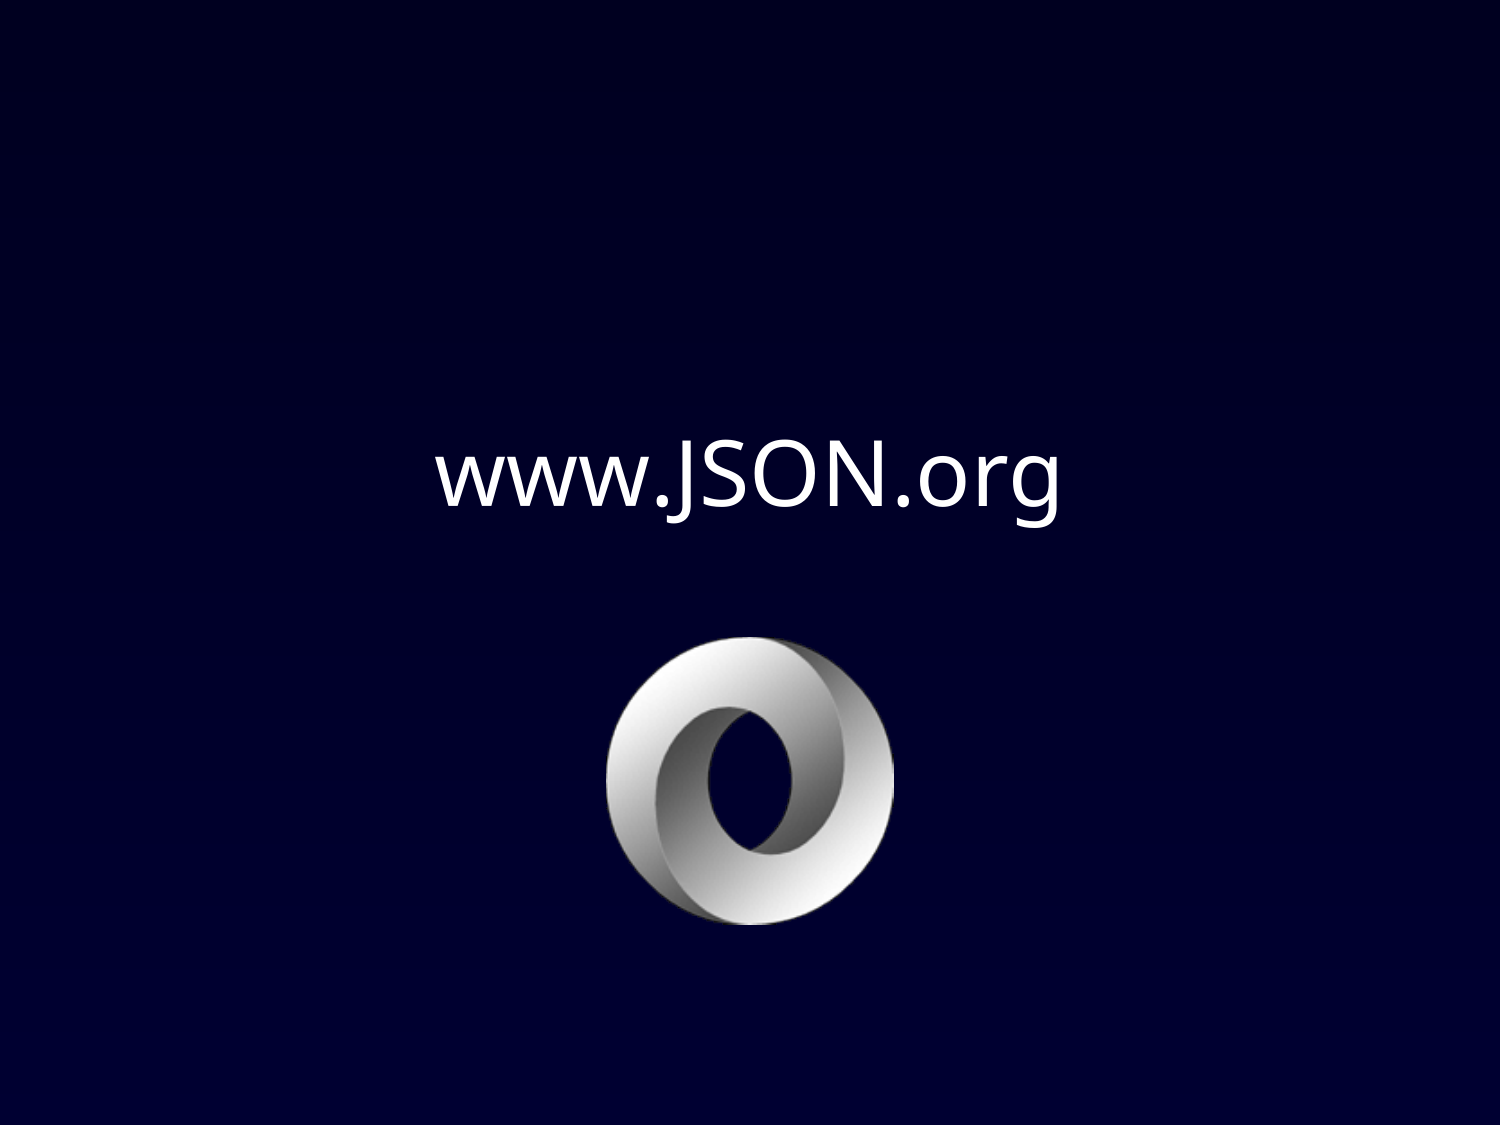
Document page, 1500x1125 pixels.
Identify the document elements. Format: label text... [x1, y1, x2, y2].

picture [606, 637, 894, 925]
title www.JSON.org [112, 349, 1388, 591]
